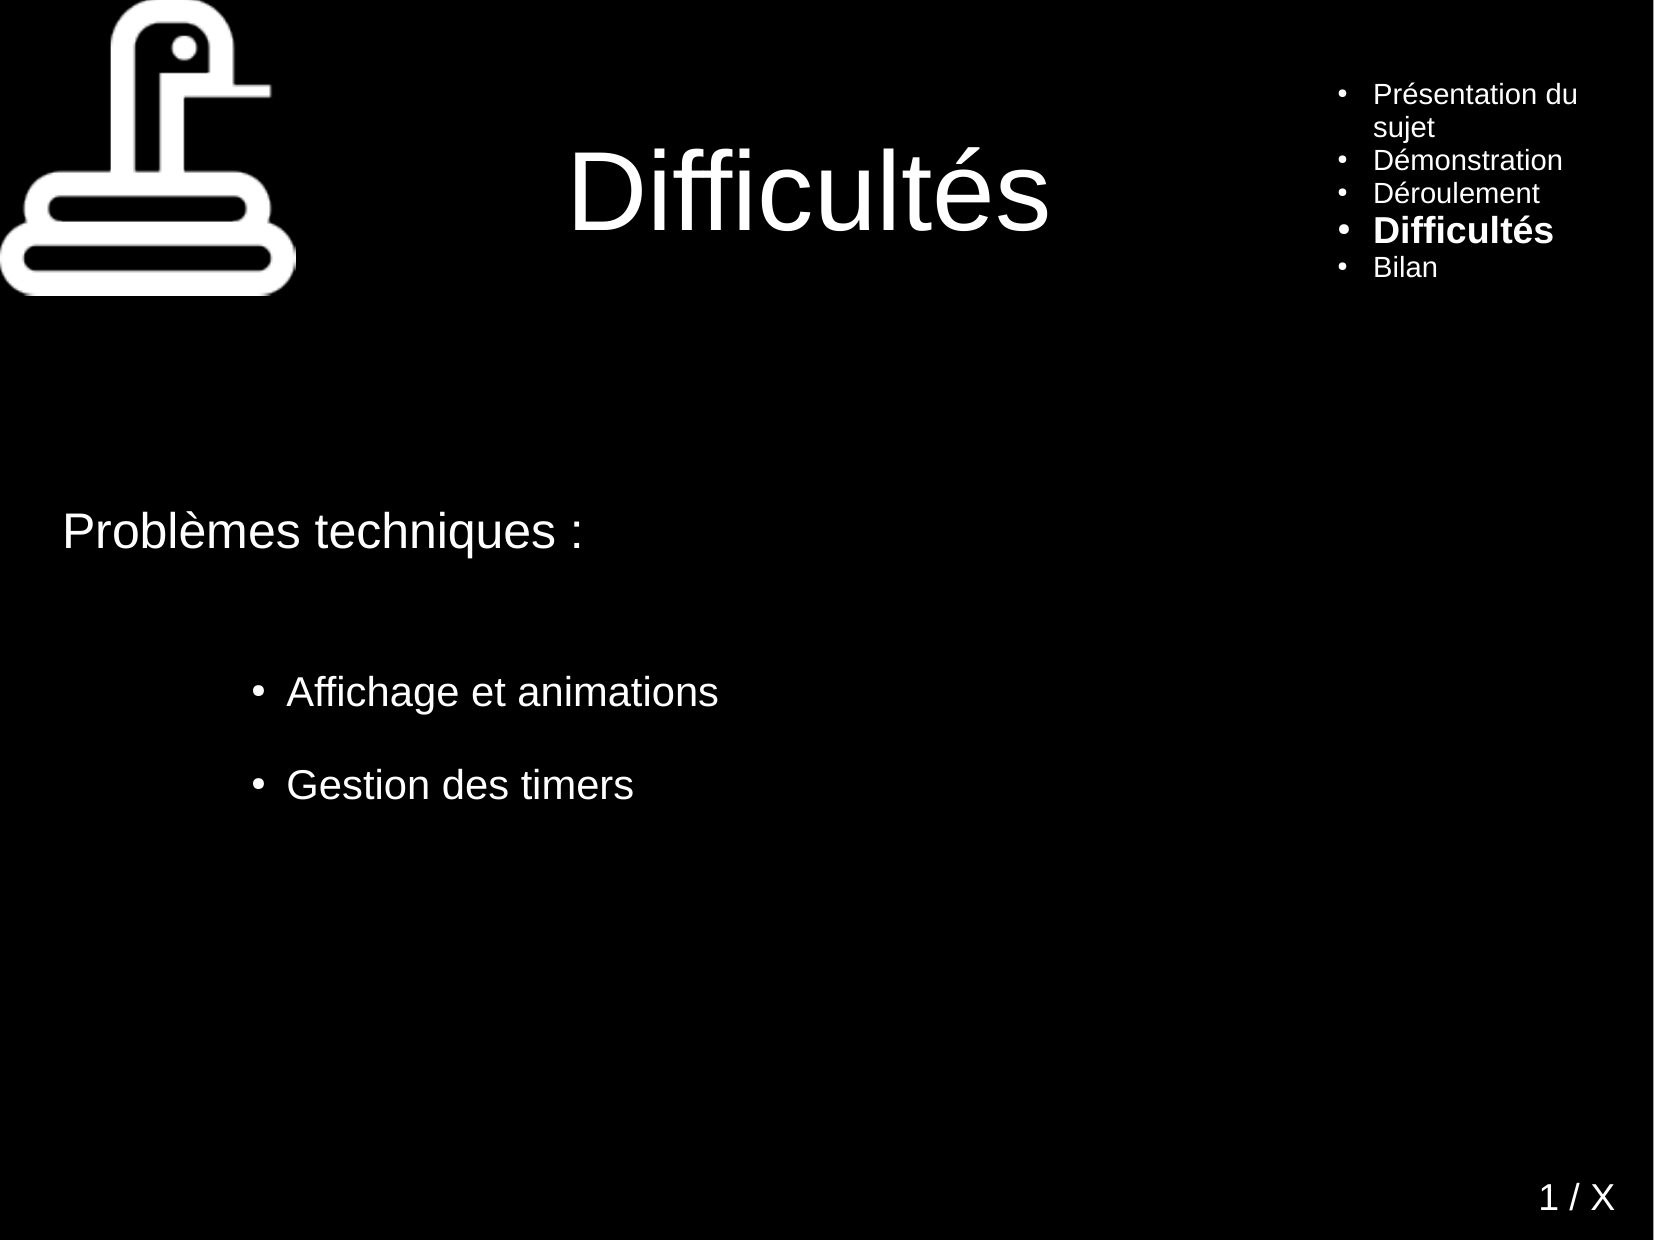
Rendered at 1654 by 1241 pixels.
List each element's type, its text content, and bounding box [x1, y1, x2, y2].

text_box Problèmes techniques : [47, 496, 626, 623]
title Difficultés [295, 88, 1323, 296]
picture [0, 0, 296, 296]
text_box 1 / X [1523, 1169, 1654, 1241]
text_box Affichage et animations Gestion des timers [236, 661, 1134, 858]
text_box Présentation du sujet Démonstration Déroulement Difficultés Bilan [1322, 70, 1654, 334]
